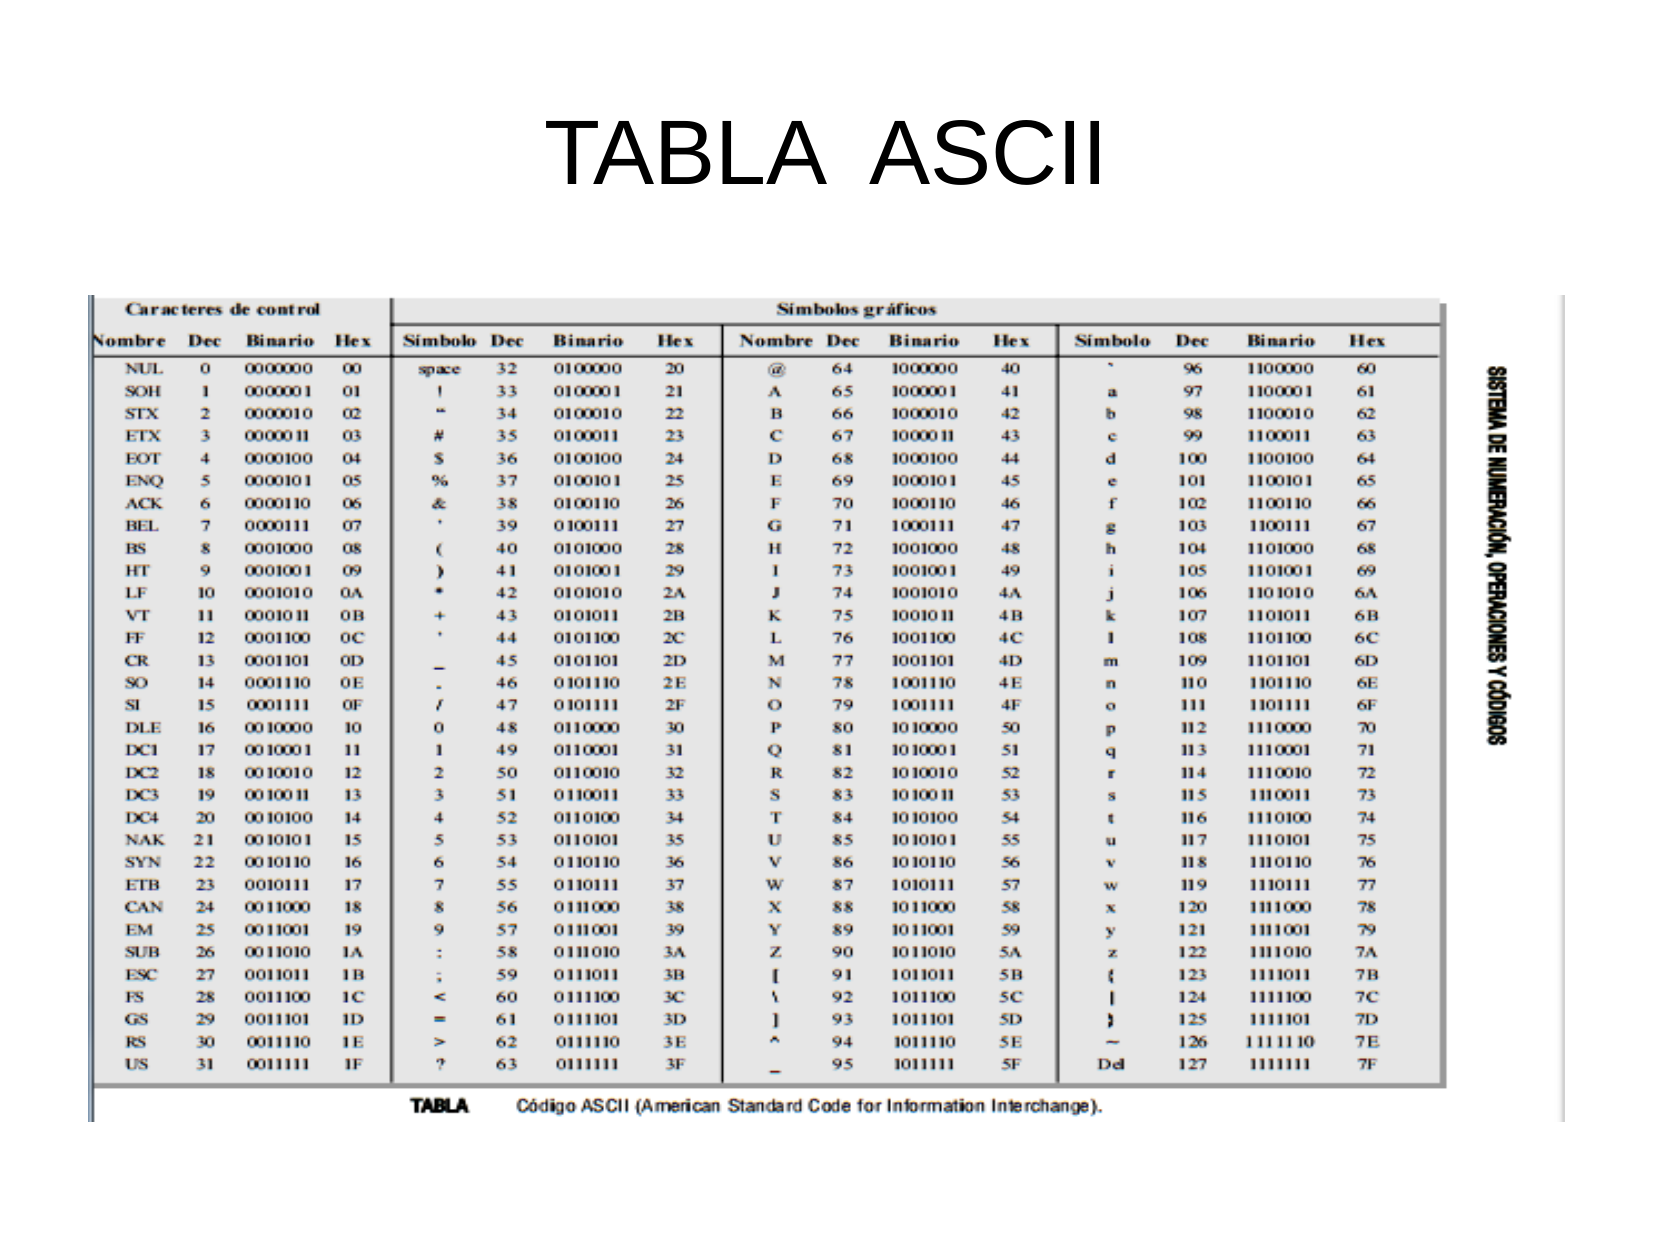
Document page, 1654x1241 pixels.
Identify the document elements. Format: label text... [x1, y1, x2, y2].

title TABLA ASCII [82, 49, 1571, 257]
picture [88, 295, 1565, 1122]
